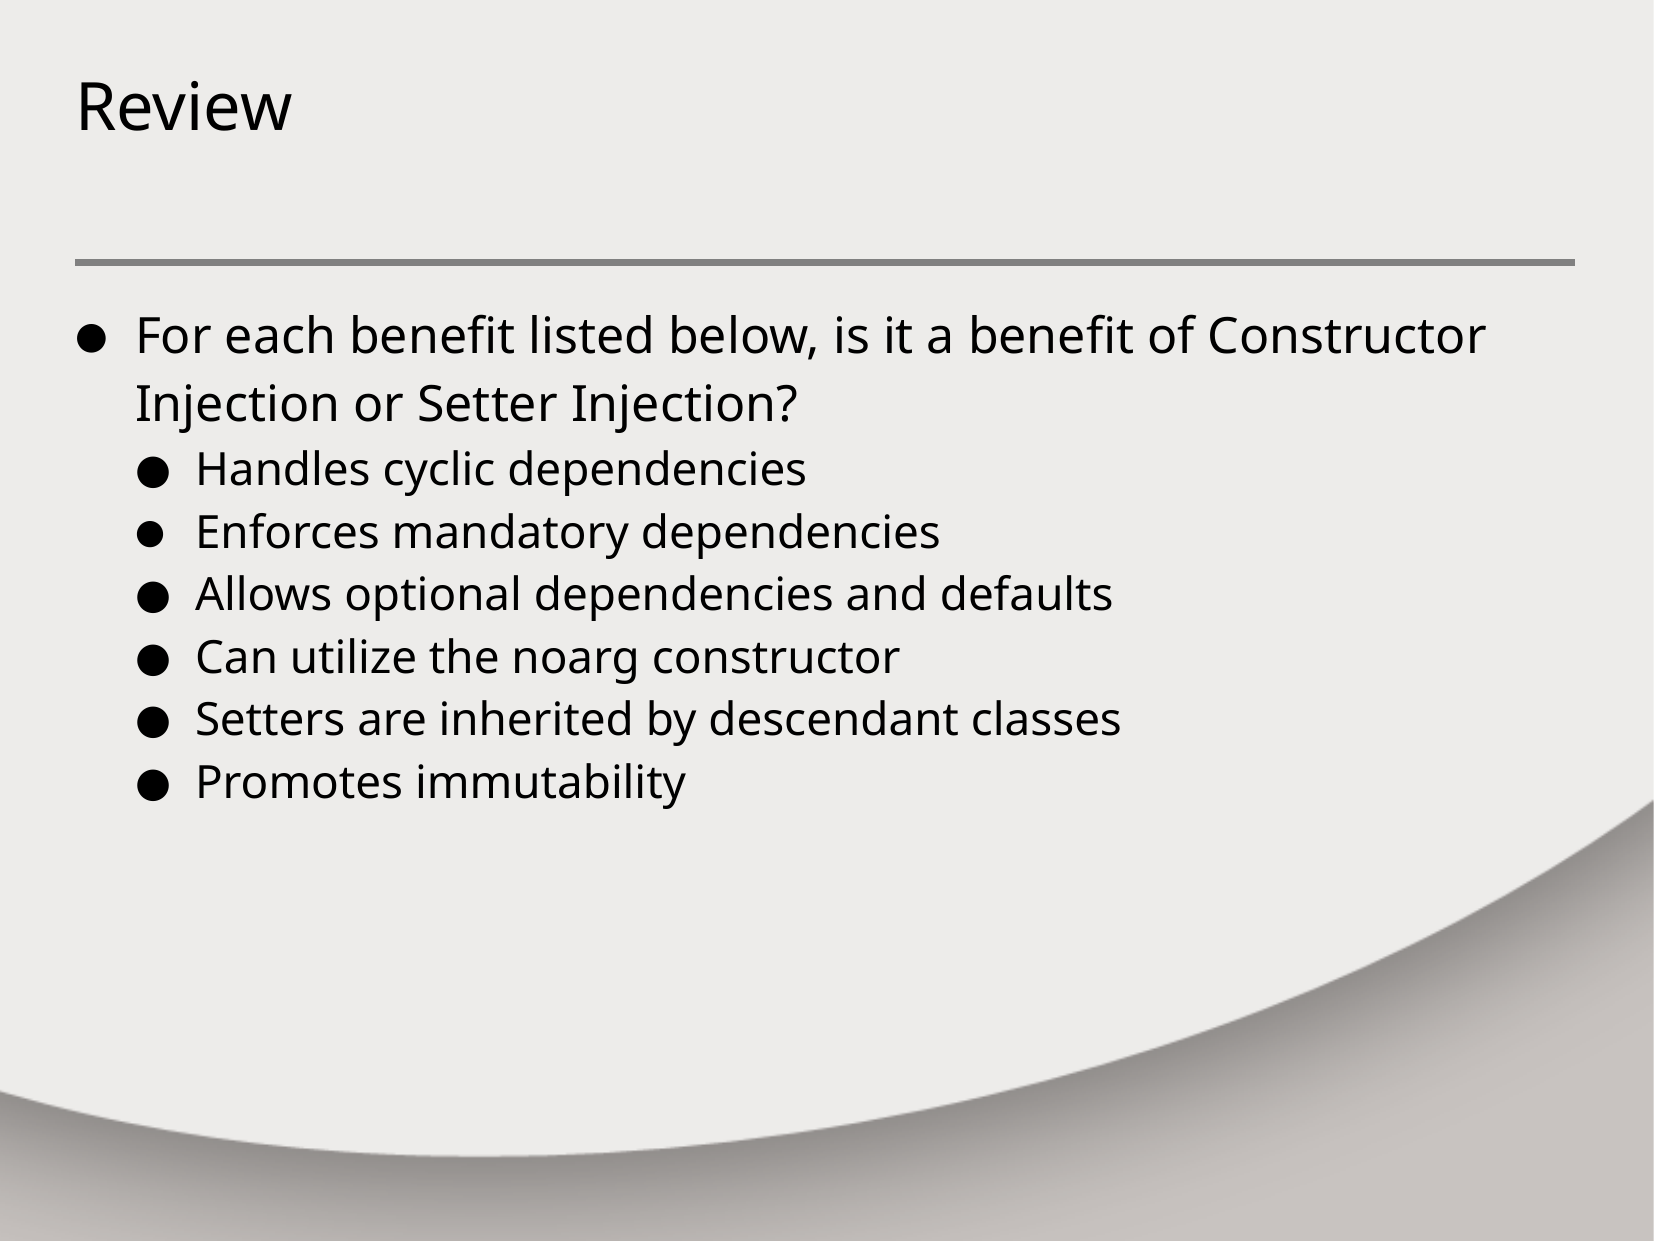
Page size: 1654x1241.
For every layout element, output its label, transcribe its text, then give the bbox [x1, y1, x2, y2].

title Review [75, 75, 1576, 226]
list For each benefit listed below, is it a benefit of Constructor Injection or Setter Injection? Handles cyclic dependencies Enforces mandatory dependencies Allows optional dependencies and defaults Can utilize the noarg constructor Setters are inherited by descendant classes Promotes immutability [75, 300, 1576, 1163]
picture [0, 0, 1654, 1241]
